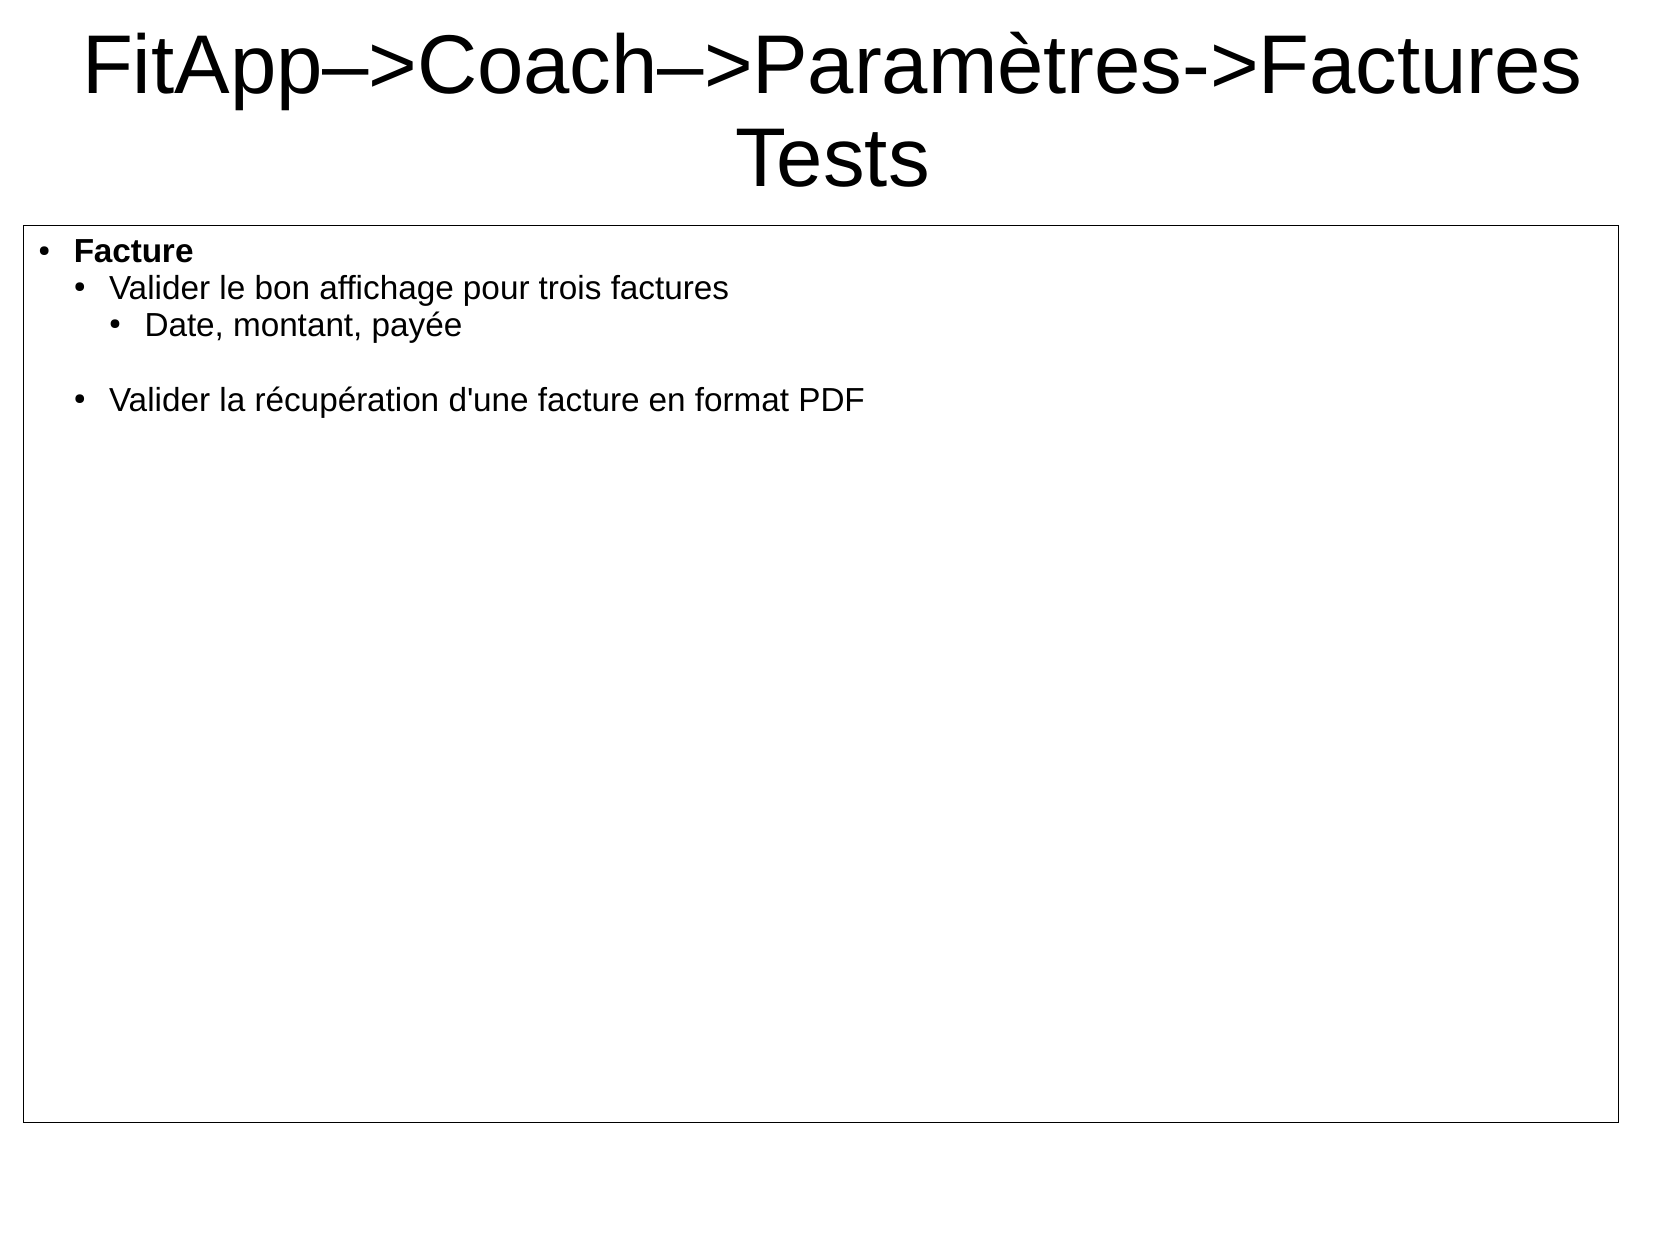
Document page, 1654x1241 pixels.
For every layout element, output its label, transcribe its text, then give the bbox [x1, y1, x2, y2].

title FitApp–>Coach–>Paramètres->Factures Tests [35, 0, 1630, 266]
text_box Facture Valider le bon affichage pour trois factures Date, montant, payée Valider la récupération d'une facture en format PDF [23, 225, 1619, 1123]
